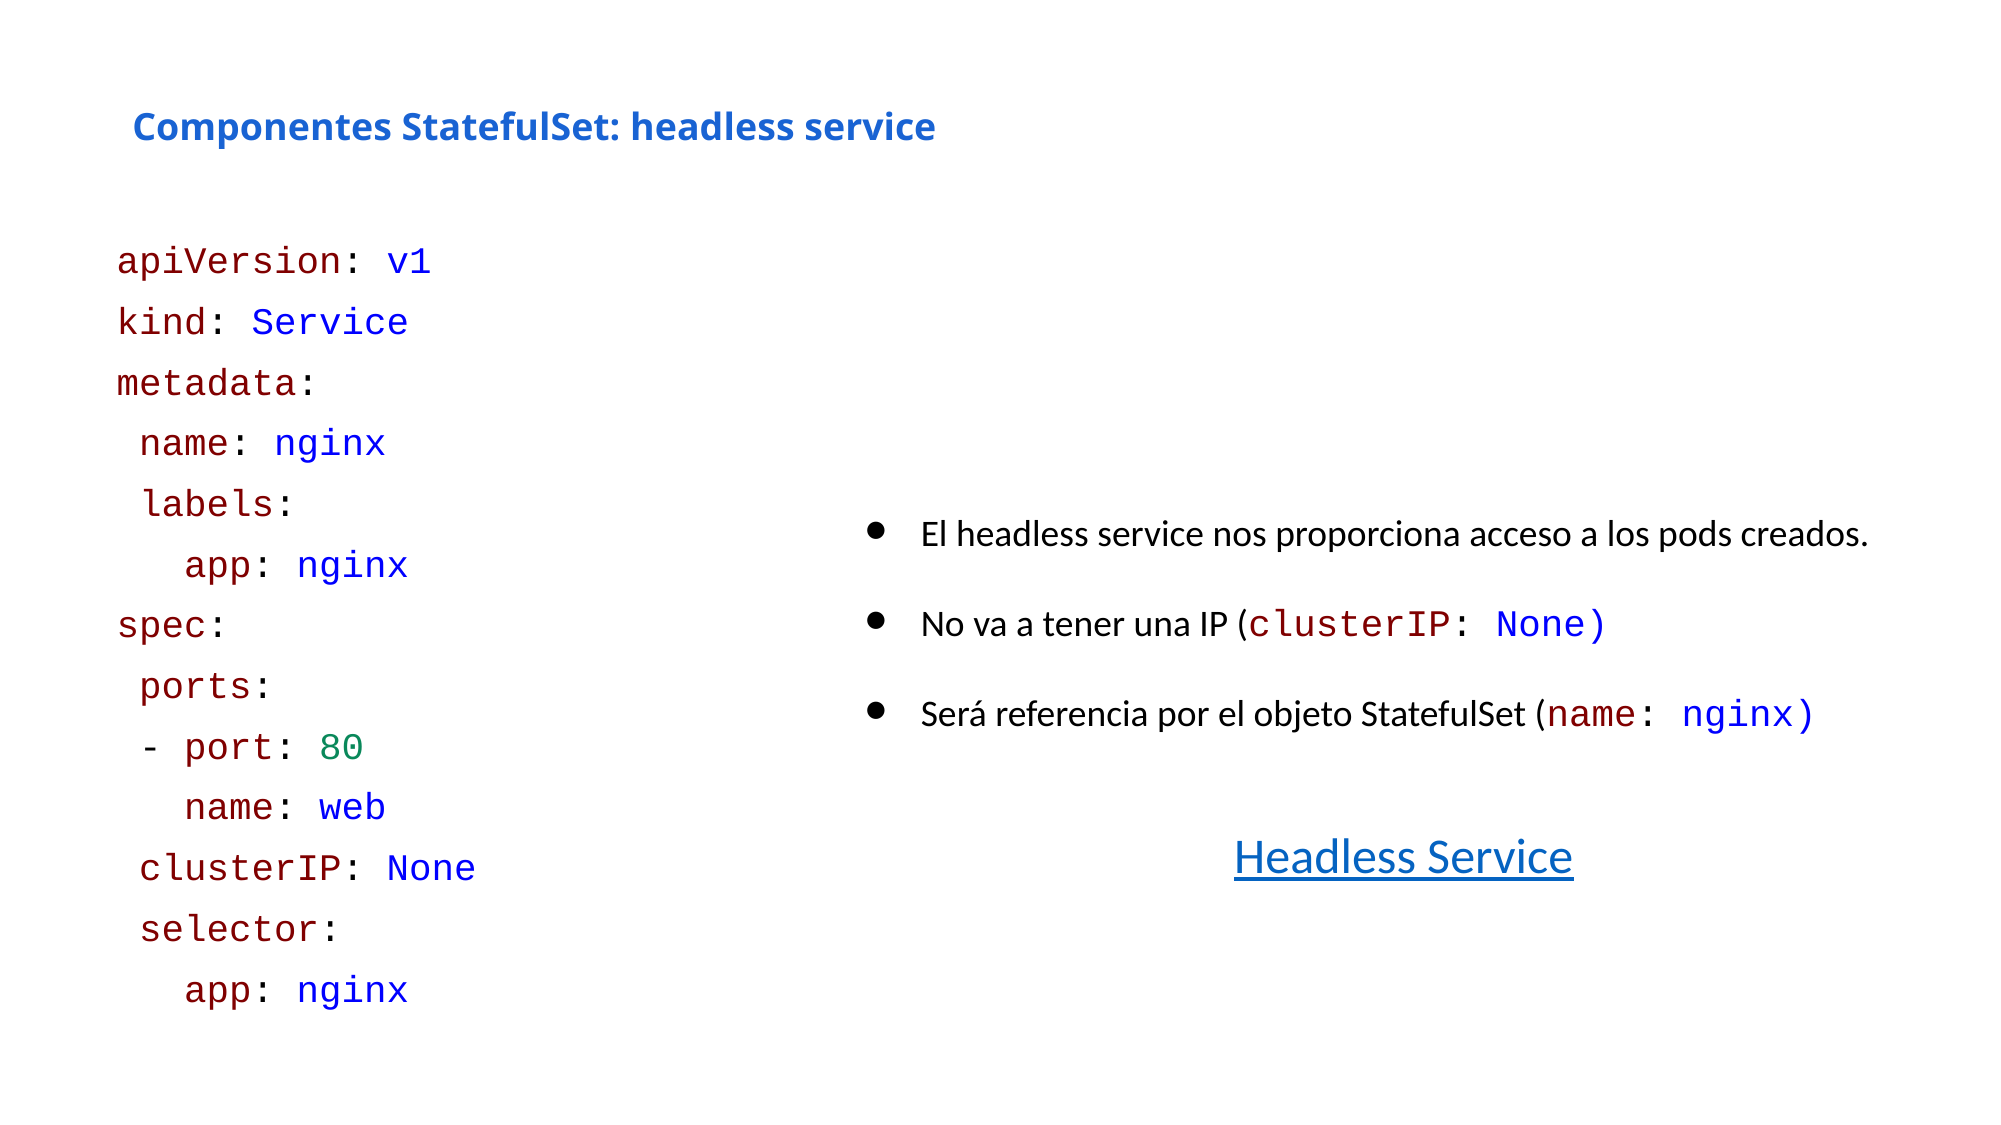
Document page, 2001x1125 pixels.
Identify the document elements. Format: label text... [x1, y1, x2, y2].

text_box El headless service nos proporciona acceso a los pods creados. No va a tener una IP (clusterIP: None) Será referencia por el objeto StatefulSet (name: nginx) Headless Service [830, 456, 1977, 669]
text_box Componentes StatefulSet: headless service [132, 100, 938, 152]
text_box apiVersion: v1 kind: Service metadata: name: nginx labels: app: nginx spec: ports: - port: 80 name: web clusterIP: None selector: app: nginx [101, 205, 766, 1021]
